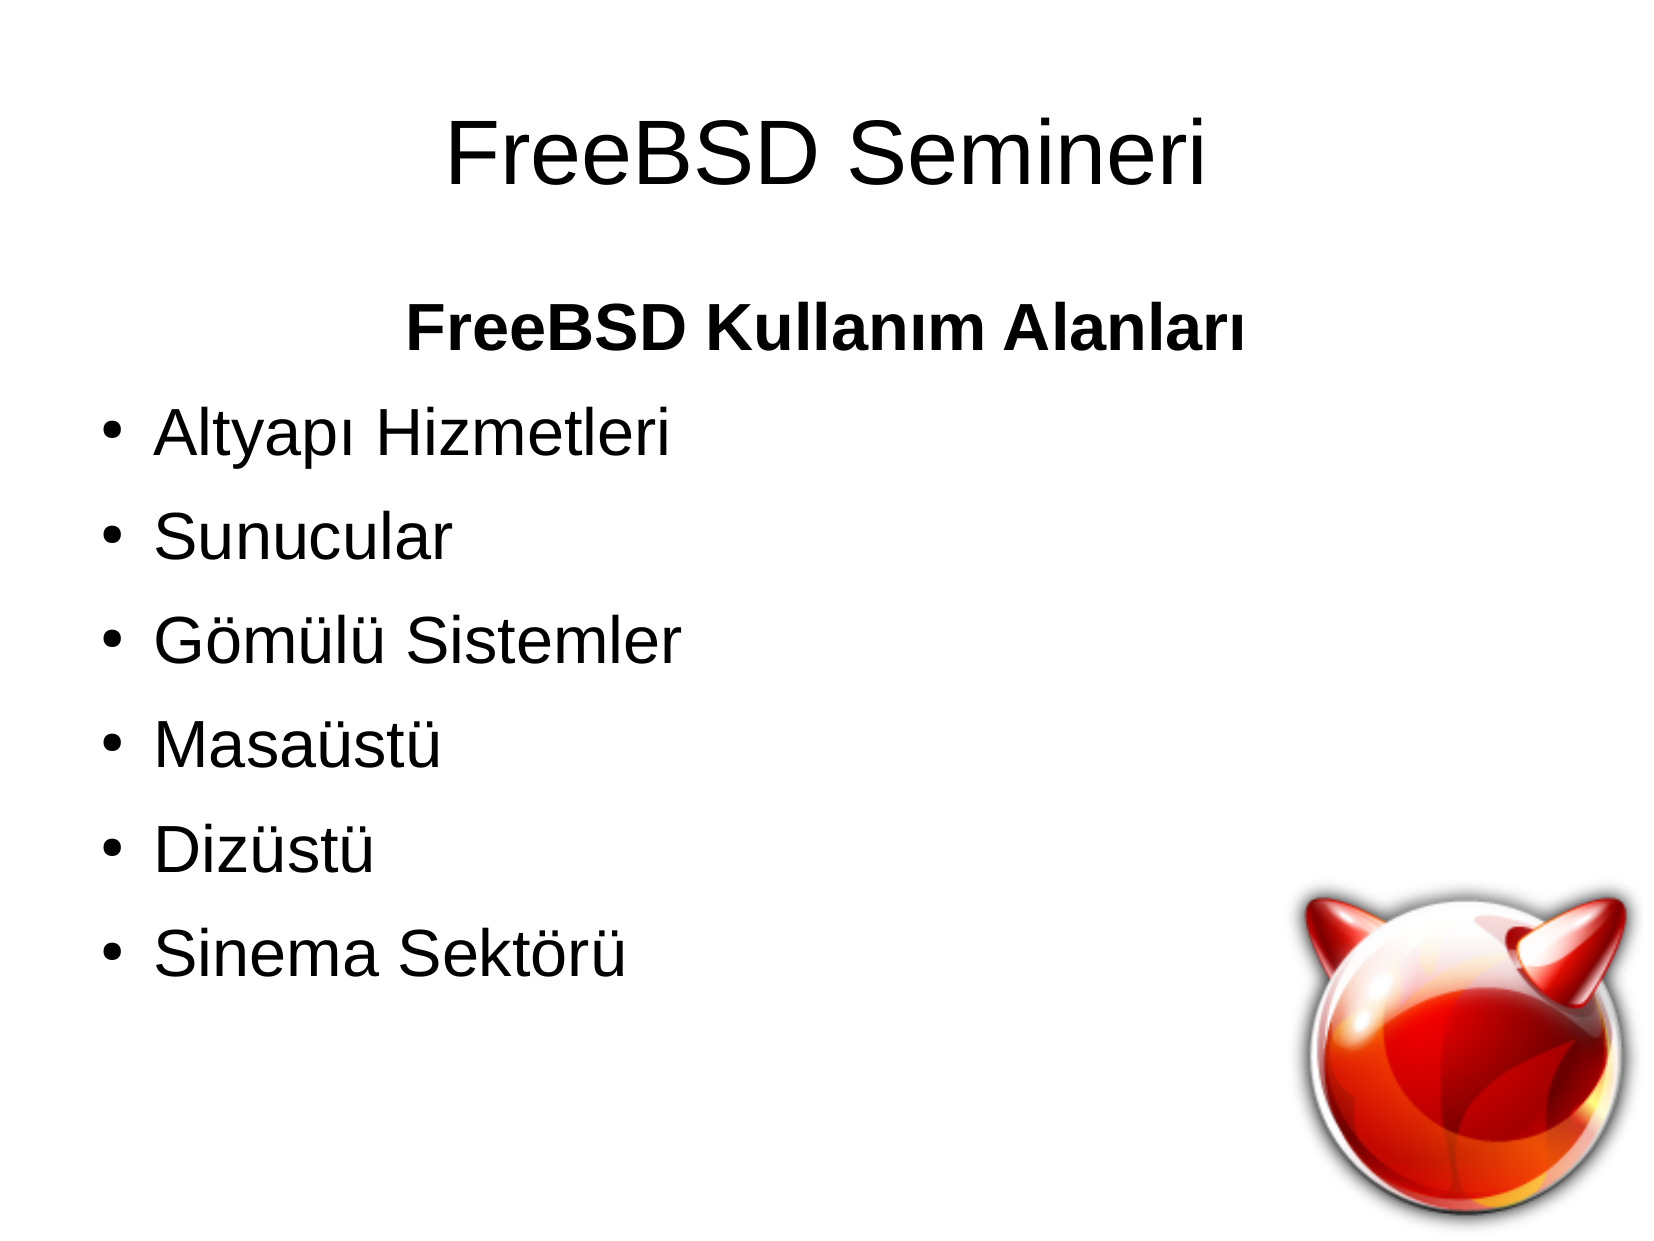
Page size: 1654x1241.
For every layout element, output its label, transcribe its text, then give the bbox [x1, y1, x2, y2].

picture [1282, 875, 1654, 1241]
list FreeBSD Kullanım Alanları Altyapı Hizmetleri Sunucular Gömülü Sistemler Masaüstü Dizüstü Sinema Sektörü [82, 290, 1571, 1109]
title FreeBSD Semineri [82, 49, 1571, 257]
